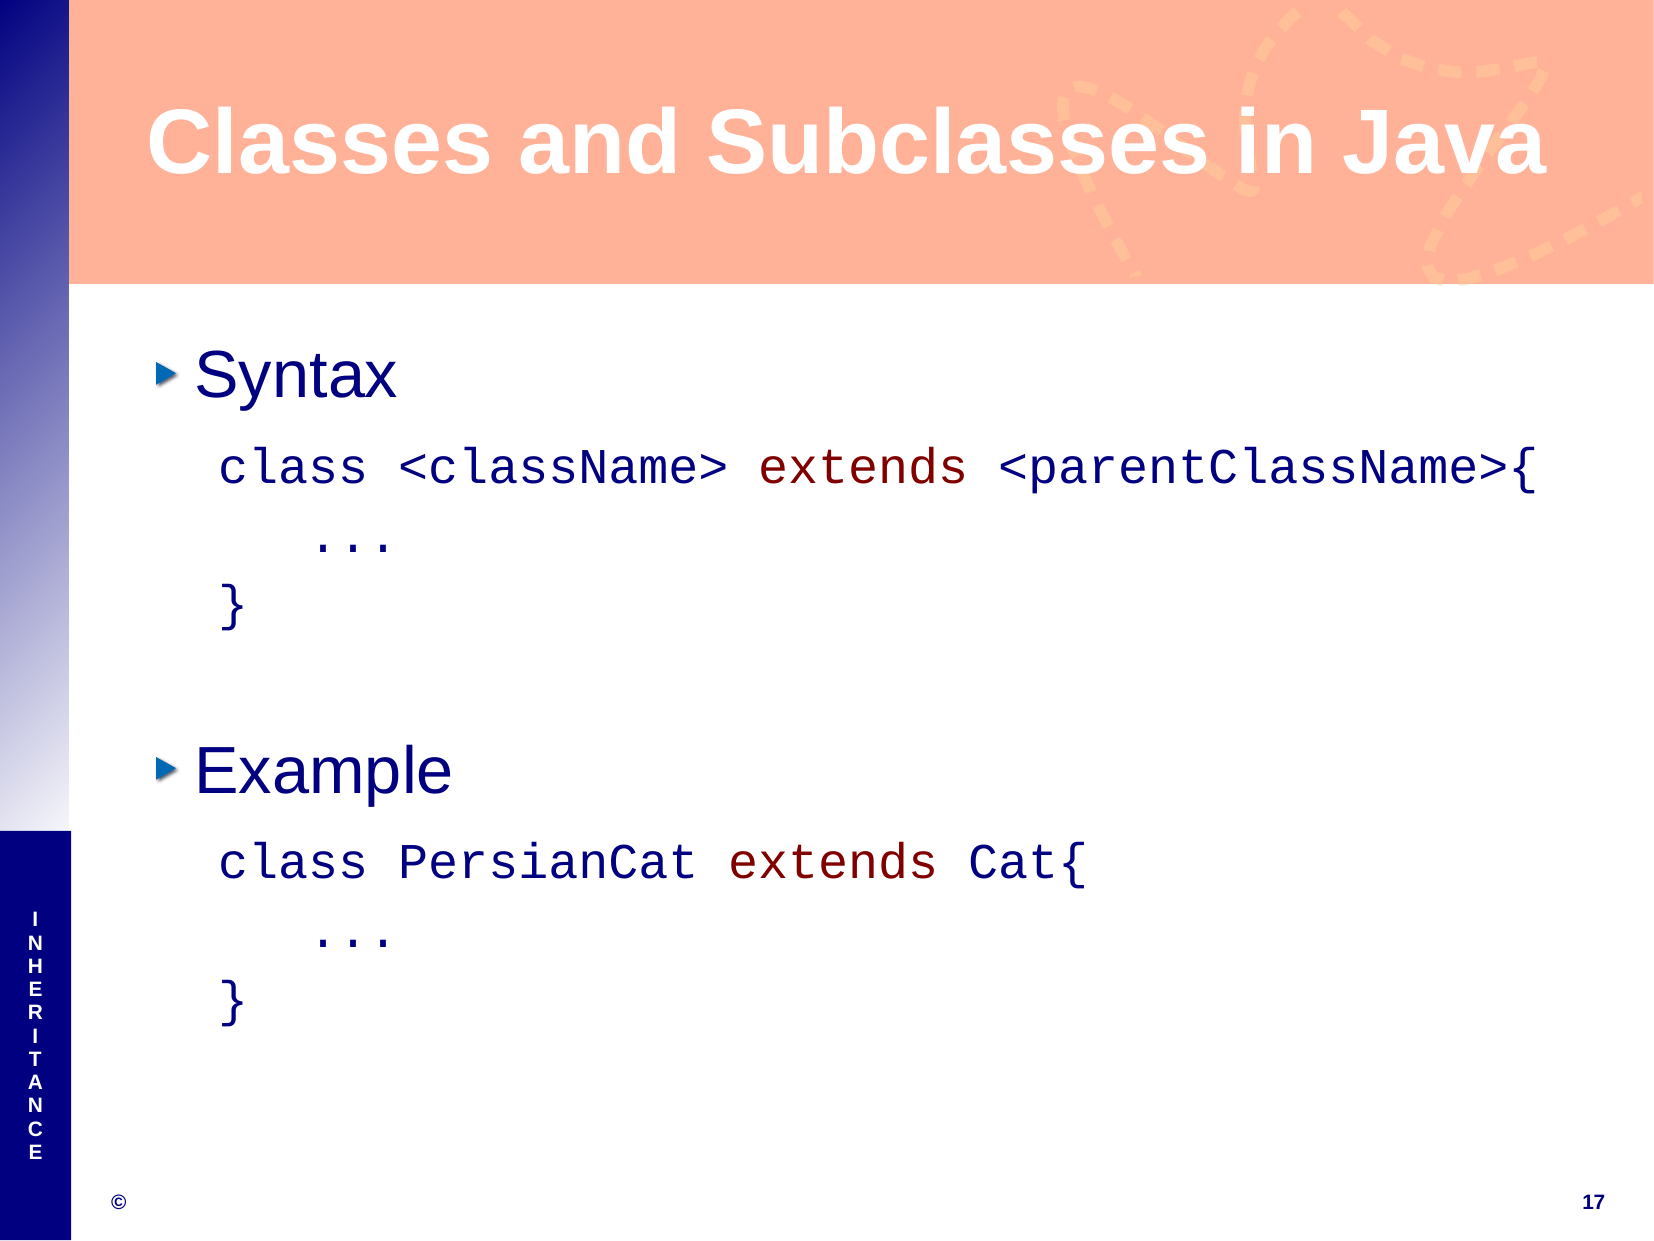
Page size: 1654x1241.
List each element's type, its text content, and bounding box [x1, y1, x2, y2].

text_box I N H E R I T A N C E [0, 830, 71, 1241]
list Syntax class <className> extends <parentClassName>{ ... } Example class PersianCat extends Cat{ ... } [123, 337, 1560, 1089]
title Classes and Subclasses in Java [104, 37, 1617, 246]
